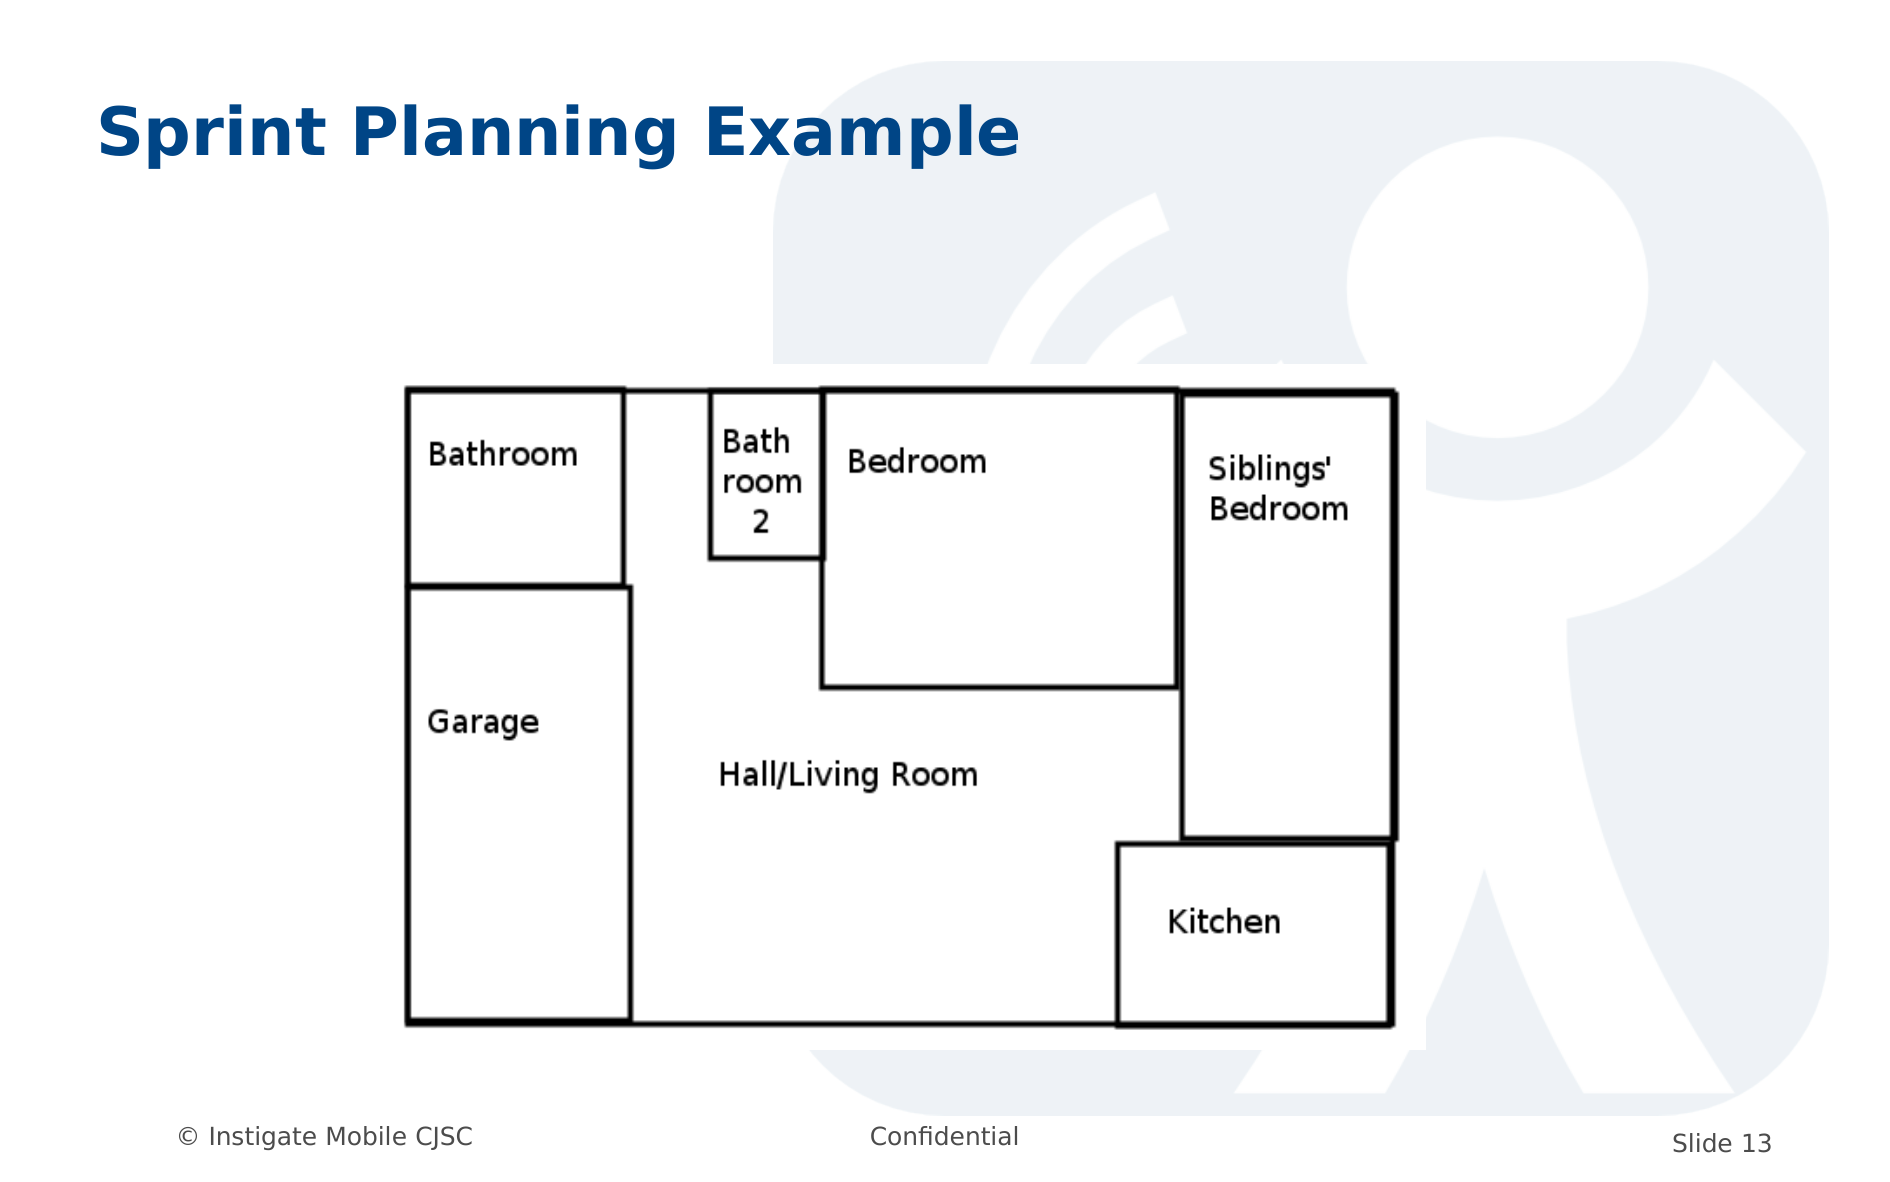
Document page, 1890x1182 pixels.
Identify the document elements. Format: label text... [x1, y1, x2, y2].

picture [375, 364, 1426, 1051]
title Sprint Planning Example [96, 47, 1794, 217]
